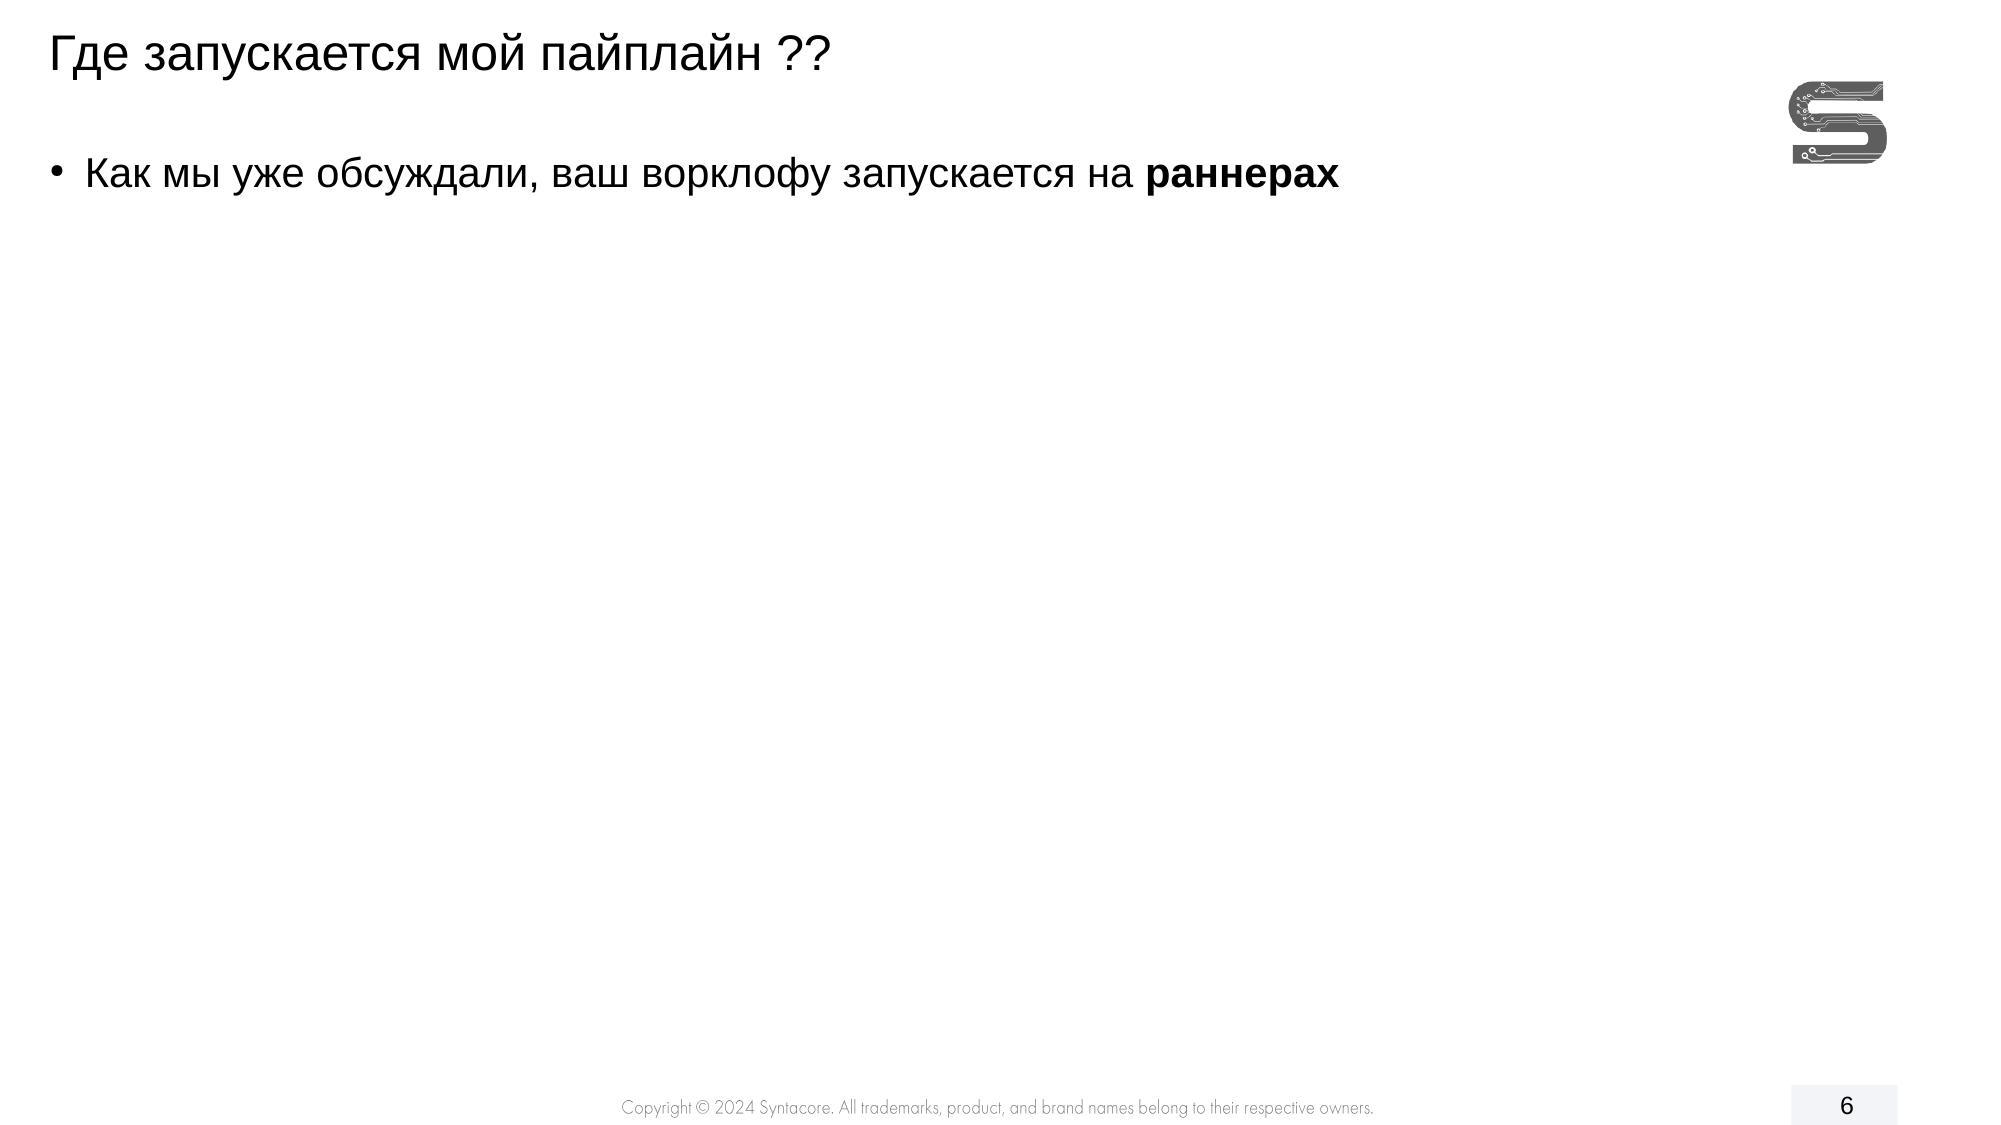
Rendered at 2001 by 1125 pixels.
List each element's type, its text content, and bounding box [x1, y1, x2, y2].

text_box Как мы уже обсуждали, ваш ворклофу запускается на раннерах [34, 141, 1506, 591]
picture [1788, 81, 1887, 164]
text_box Где запускается мой пайплайн ?? [0, 18, 1000, 89]
picture [621, 1094, 1381, 1119]
text_box <number> [1825, 1084, 1969, 1125]
